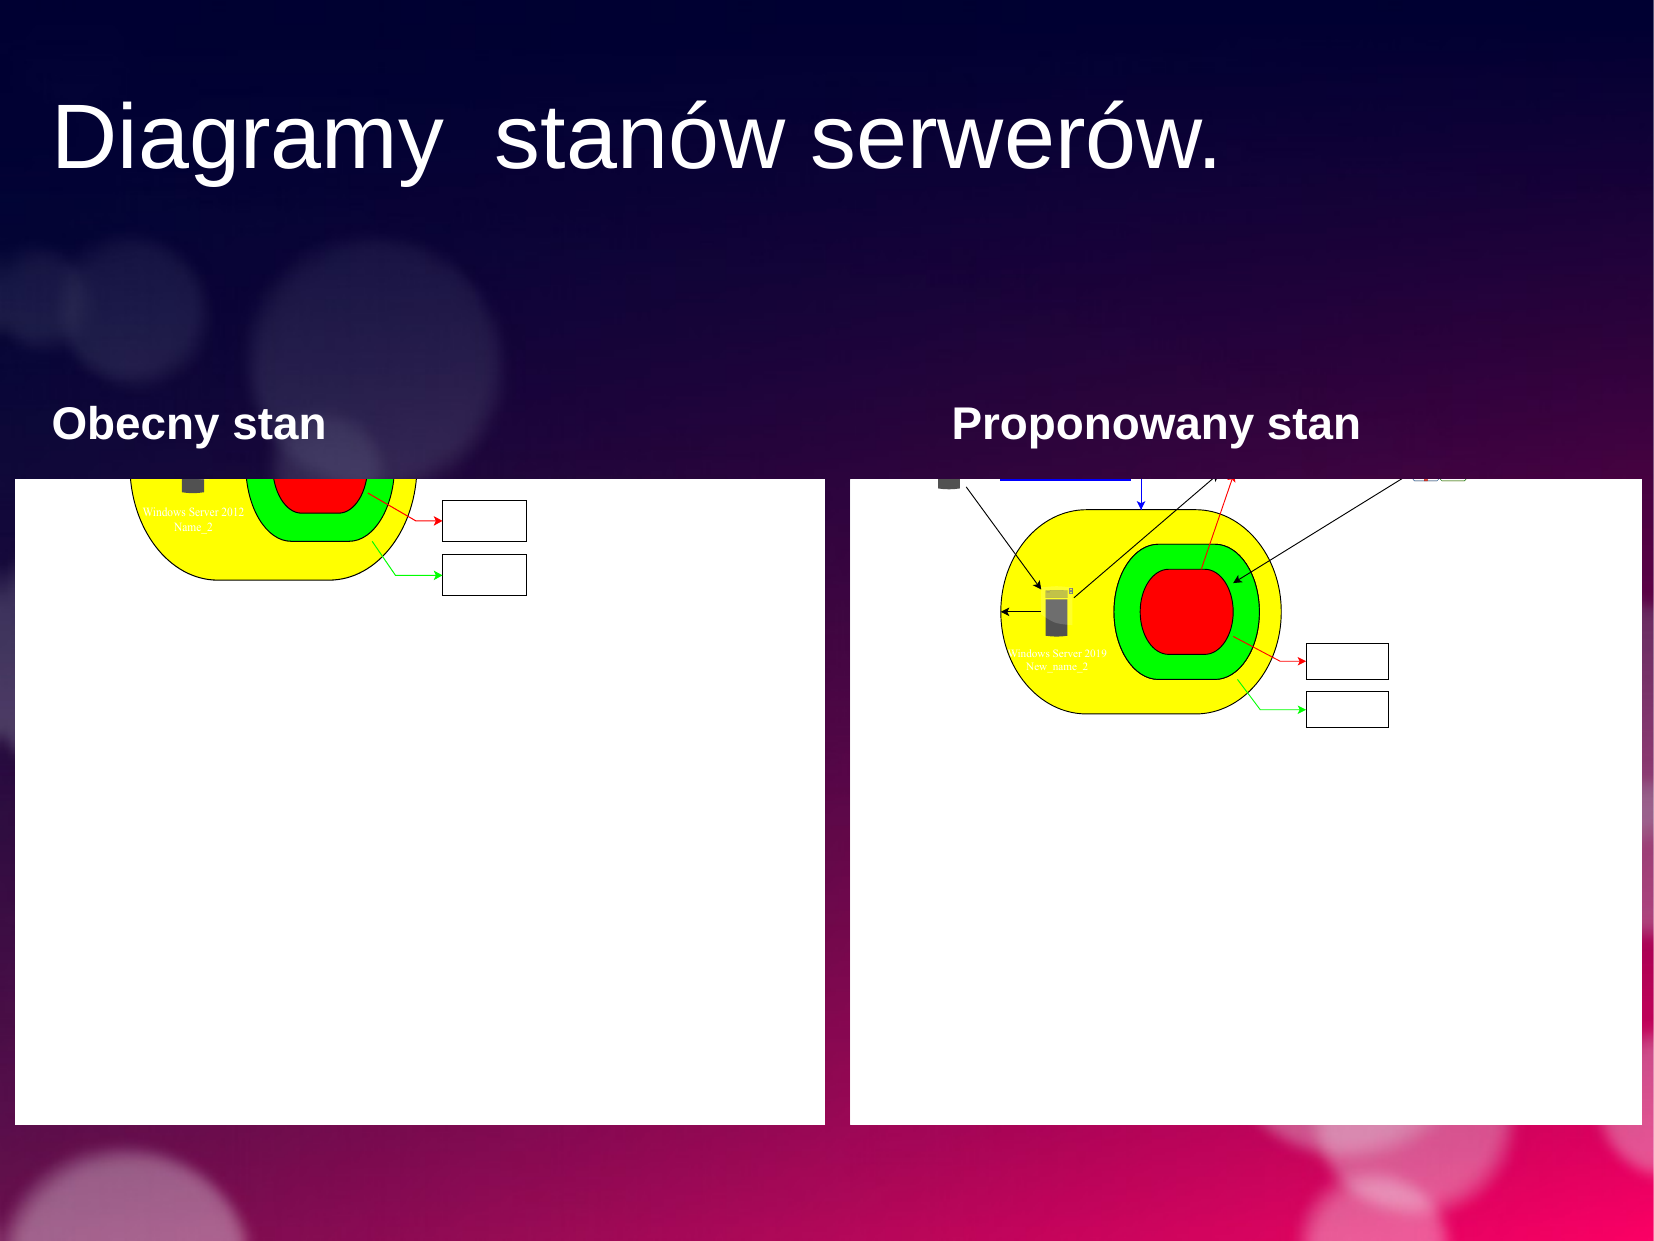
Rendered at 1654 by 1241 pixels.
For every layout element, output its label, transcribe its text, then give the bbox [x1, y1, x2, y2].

title [82, 312, 1571, 520]
text_box Diagramy stanów serwerów. Obecny stan Proponowany stan [36, 78, 1411, 457]
picture [0, 0, 1654, 1241]
